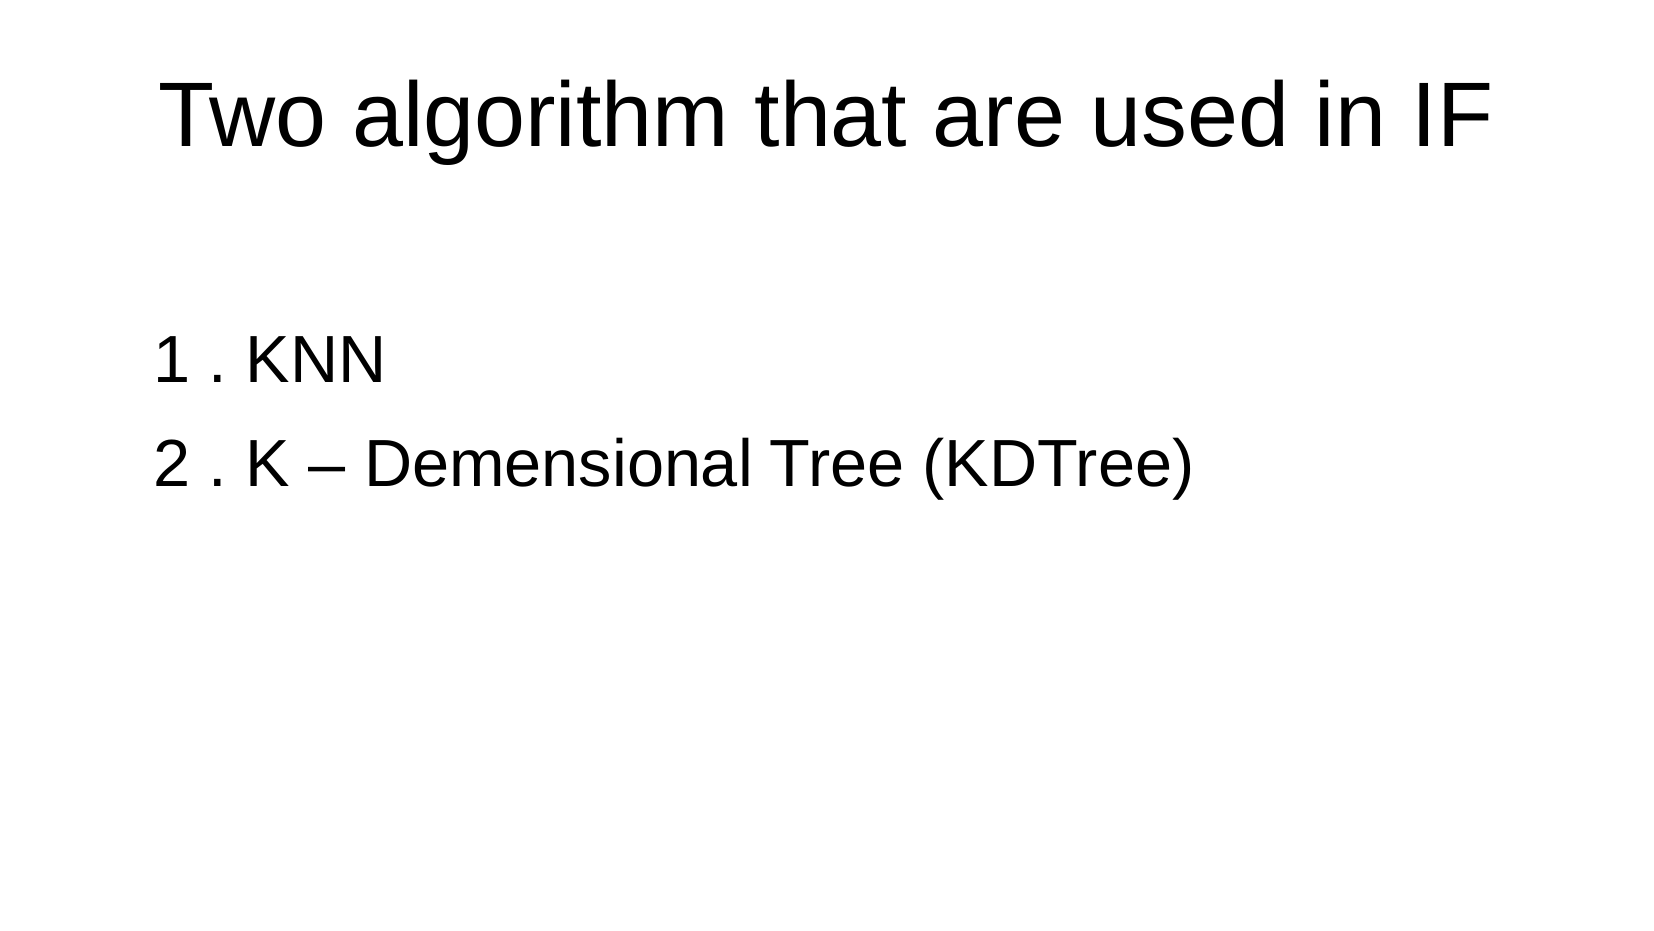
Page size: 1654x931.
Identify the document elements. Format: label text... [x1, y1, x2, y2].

list 1 . KNN 2 . K – Demensional Tree (KDTree) [82, 217, 1571, 758]
title Two algorithm that are used in IF [82, 37, 1571, 193]
